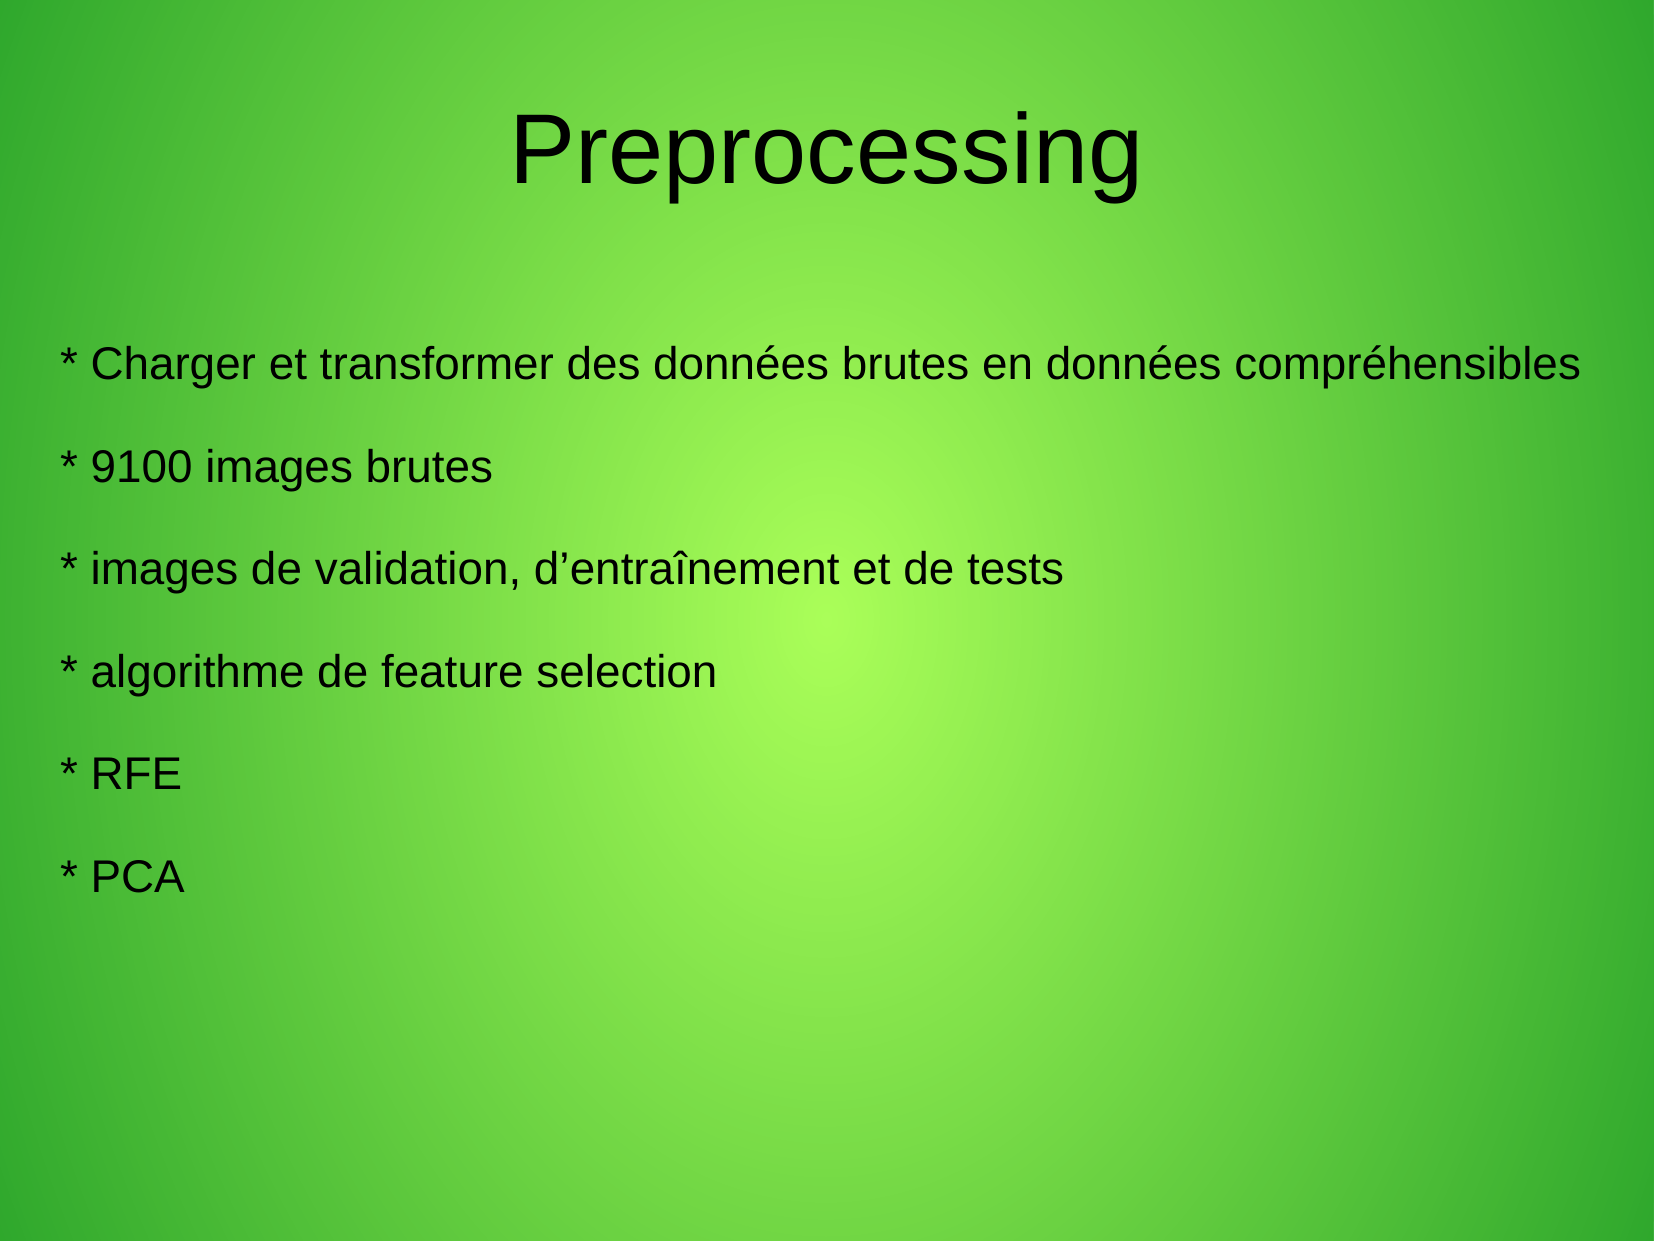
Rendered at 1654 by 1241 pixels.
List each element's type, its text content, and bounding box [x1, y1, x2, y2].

title Preprocessing [82, 47, 1571, 252]
text_box * Charger et transformer des données brutes en données compréhensibles * 9100 images brutes * images de validation, d’entraînement et de tests * algorithme de feature selection * RFE * PCA [45, 330, 1597, 910]
